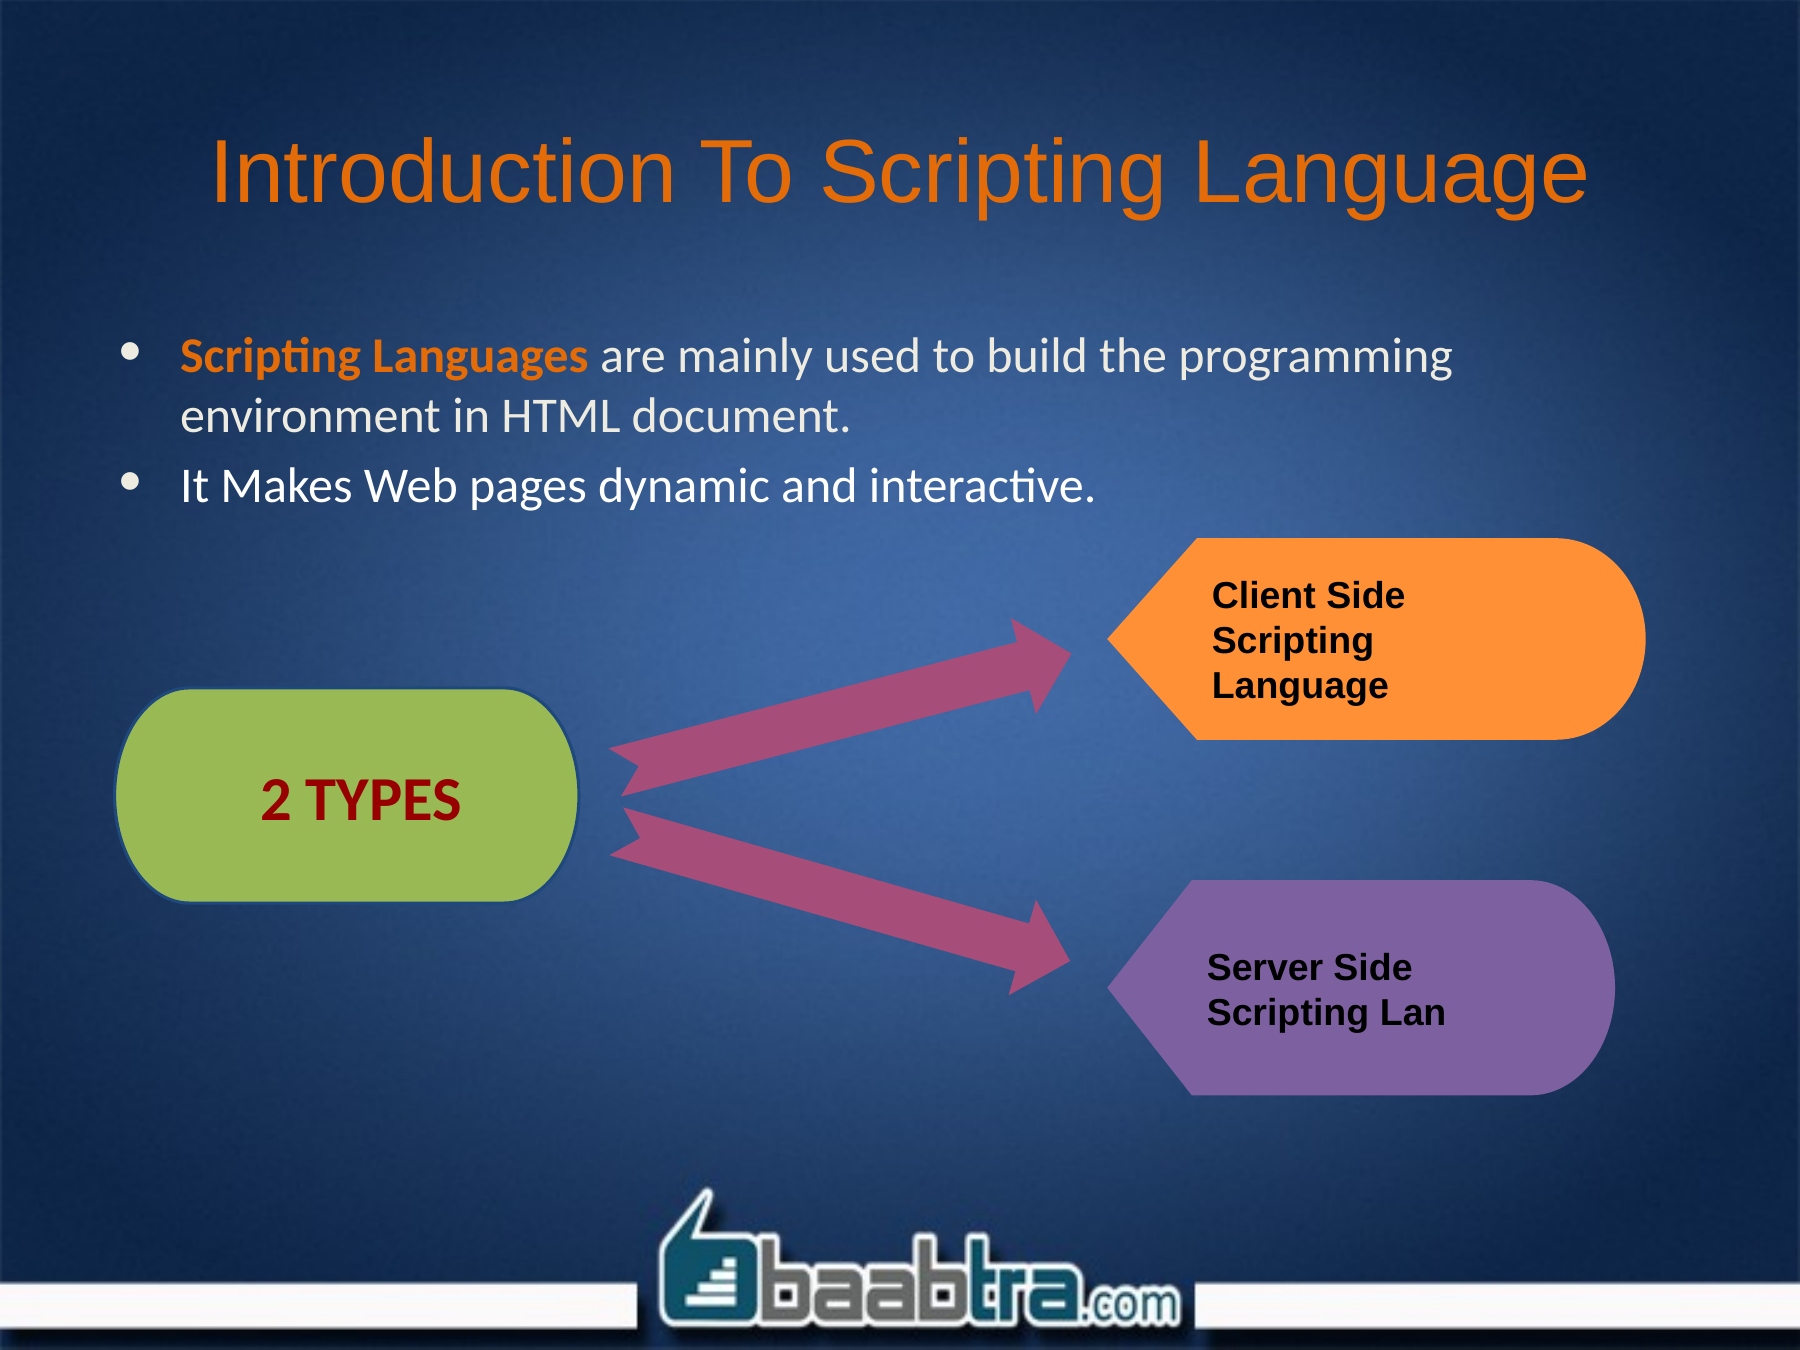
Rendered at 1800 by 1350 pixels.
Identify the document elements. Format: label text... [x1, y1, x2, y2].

picture [0, 0, 1800, 1350]
text_box [608, 617, 1072, 797]
title Introduction To Scripting Language [90, 54, 1710, 279]
text_box Client Side Scripting Language [1107, 538, 1646, 740]
list Scripting Languages are mainly used to build the programming environment in HTML document. It Makes Web pages dynamic and interactive. [90, 315, 1710, 1206]
text_box 2 TYPES [114, 687, 579, 904]
text_box Server Side Scripting Lan [1107, 880, 1616, 1096]
text_box [609, 807, 1071, 996]
